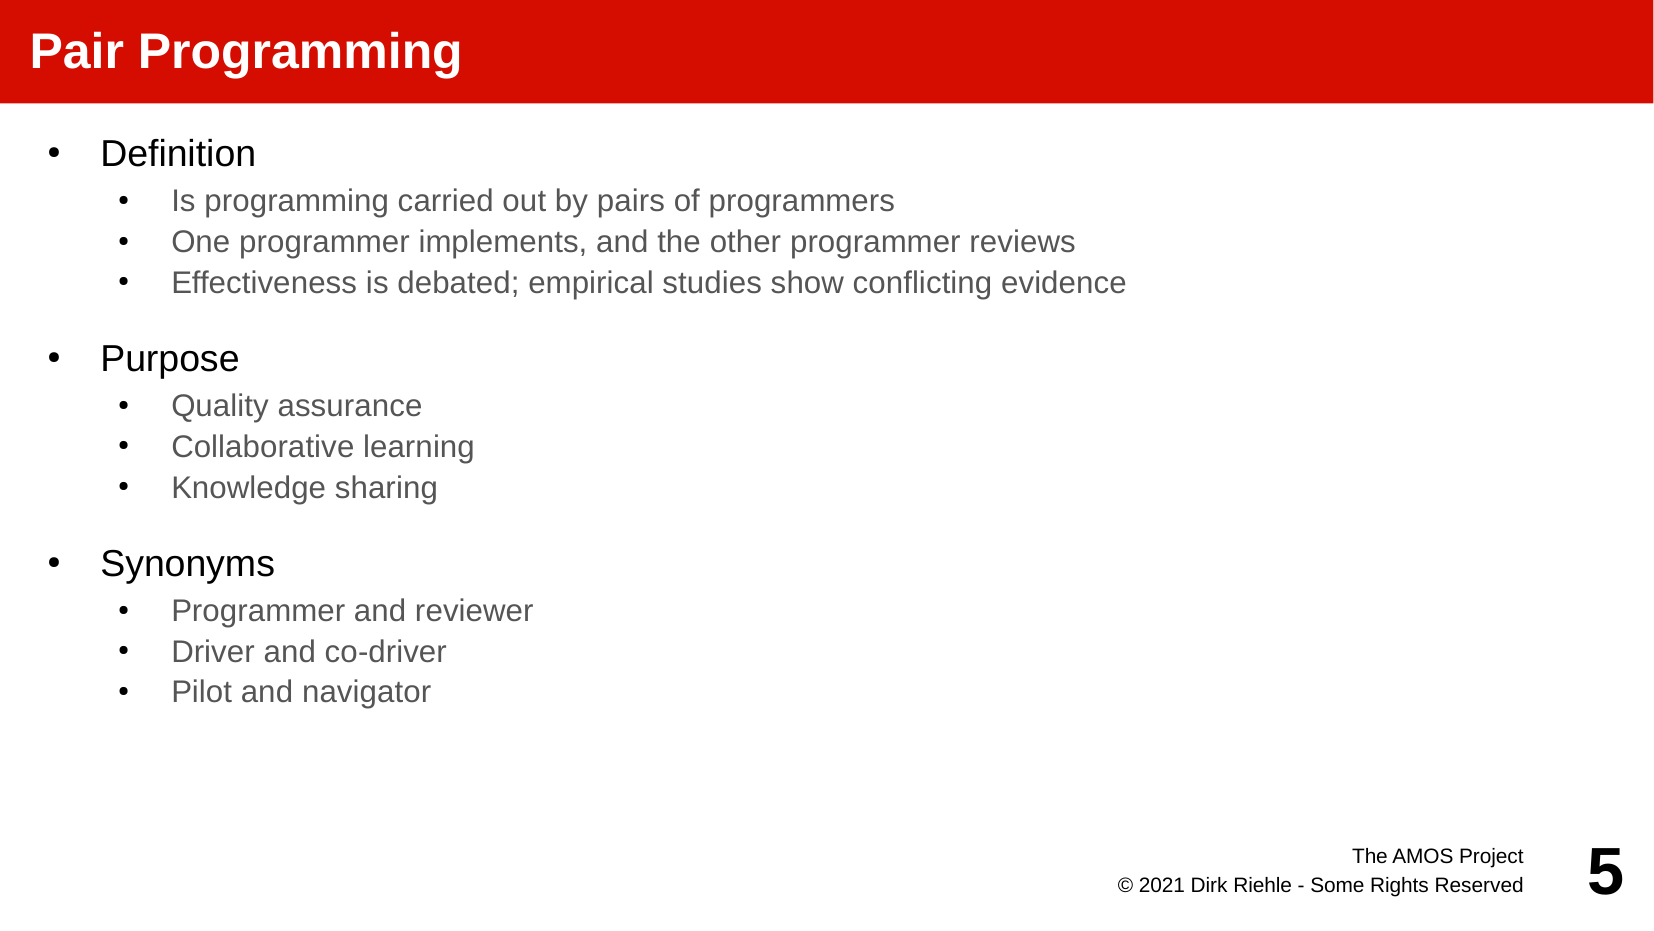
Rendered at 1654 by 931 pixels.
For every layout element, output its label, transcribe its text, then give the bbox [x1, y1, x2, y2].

list Definition Is programming carried out by pairs of programmers One programmer implements, and the other programmer reviews Effectiveness is debated; empirical studies show conflicting evidence Purpose Quality assurance Collaborative learning Knowledge sharing Synonyms Programmer and reviewer Driver and co-driver Pilot and navigator [29, 132, 1625, 813]
title Pair Programming [0, 0, 1654, 104]
